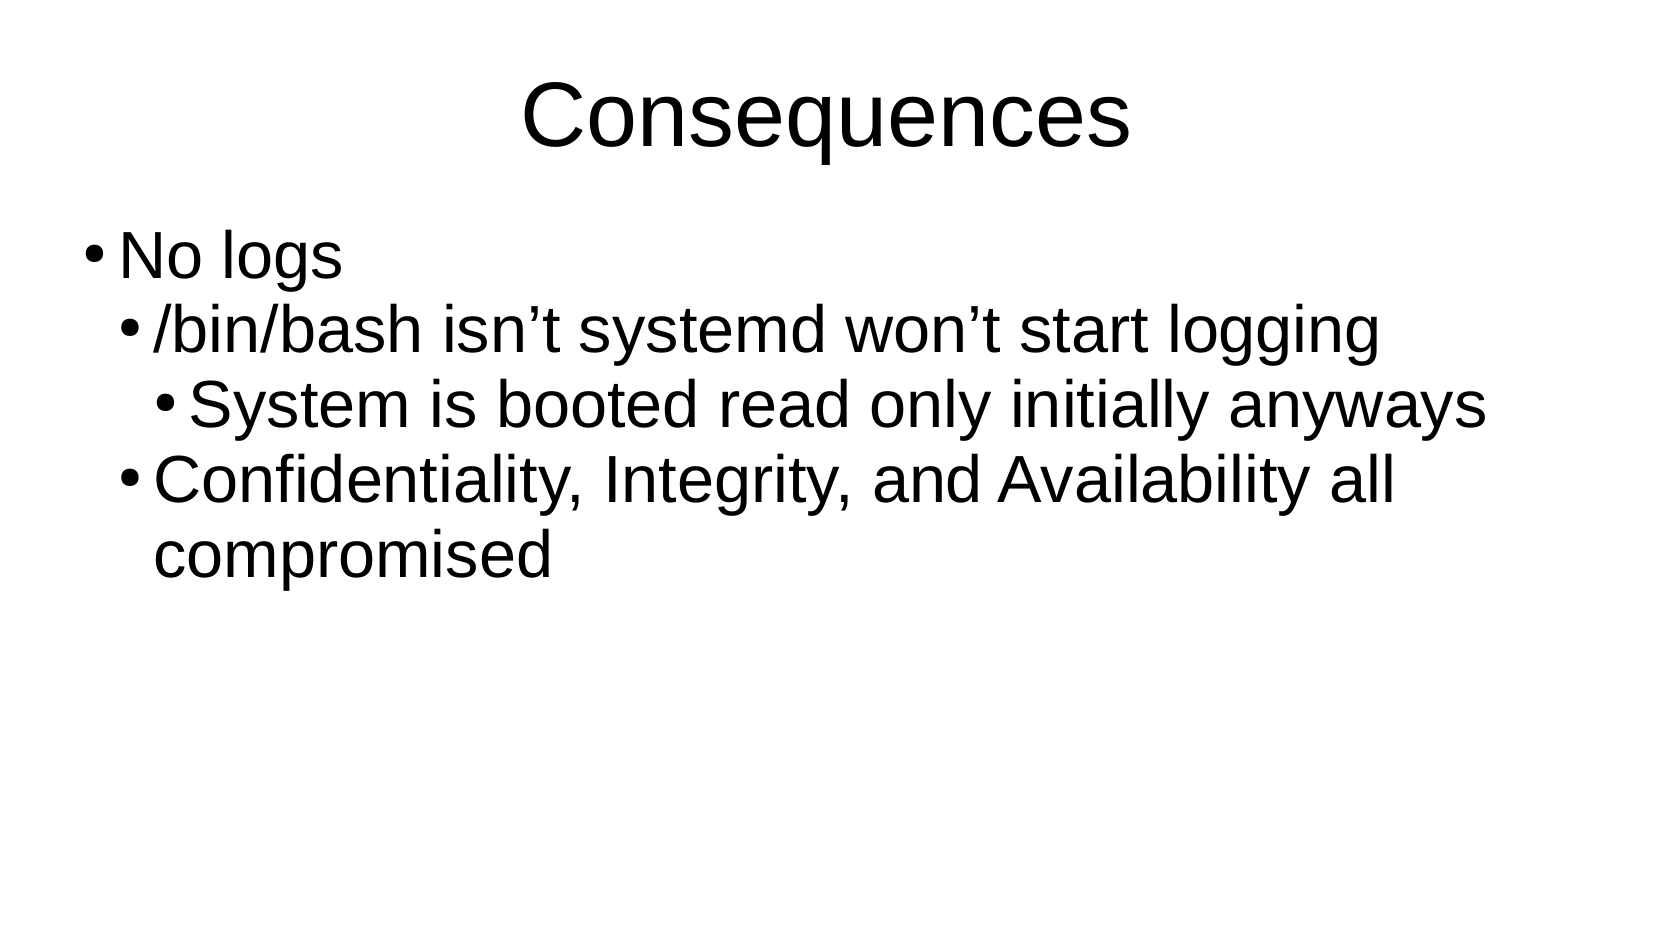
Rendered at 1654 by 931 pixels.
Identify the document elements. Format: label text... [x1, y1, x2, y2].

title Consequences [82, 37, 1571, 193]
subtitle No logs /bin/bash isn’t systemd won’t start logging System is booted read only initially anyways Confidentiality, Integrity, and Availability all compromised [82, 217, 1571, 816]
